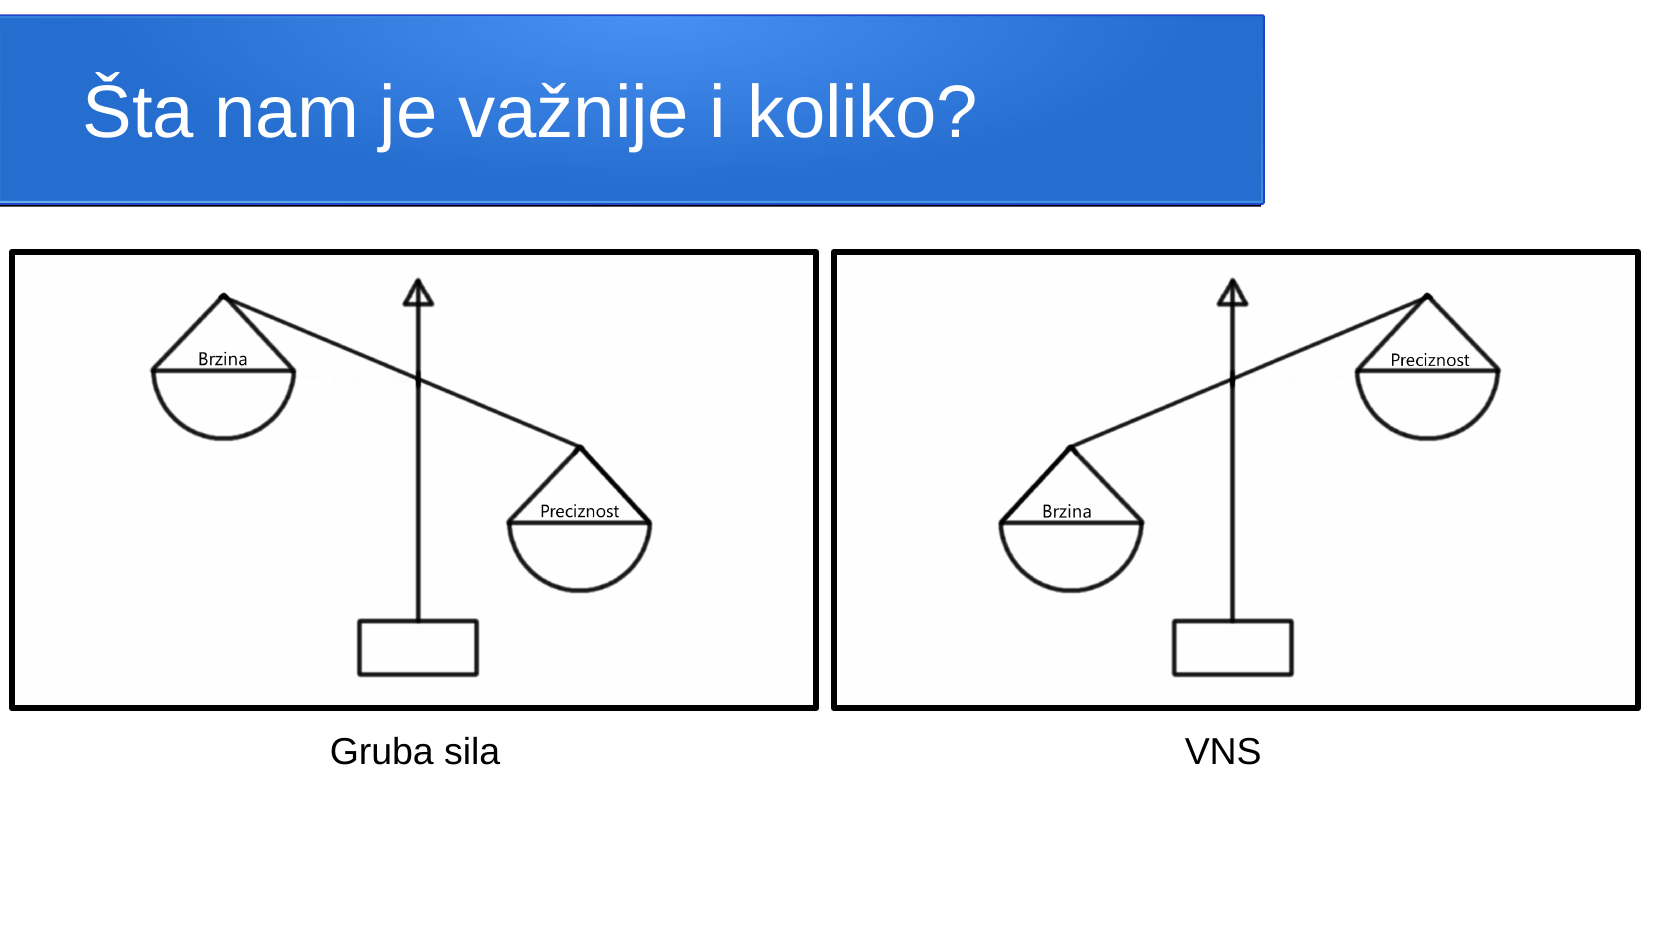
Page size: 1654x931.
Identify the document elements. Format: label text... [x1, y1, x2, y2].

title Šta nam je važnije i koliko? [82, 35, 1235, 189]
text_box Gruba sila [315, 723, 526, 781]
picture [15, 255, 814, 706]
text_box VNS [1170, 723, 1291, 781]
picture [836, 255, 1636, 706]
